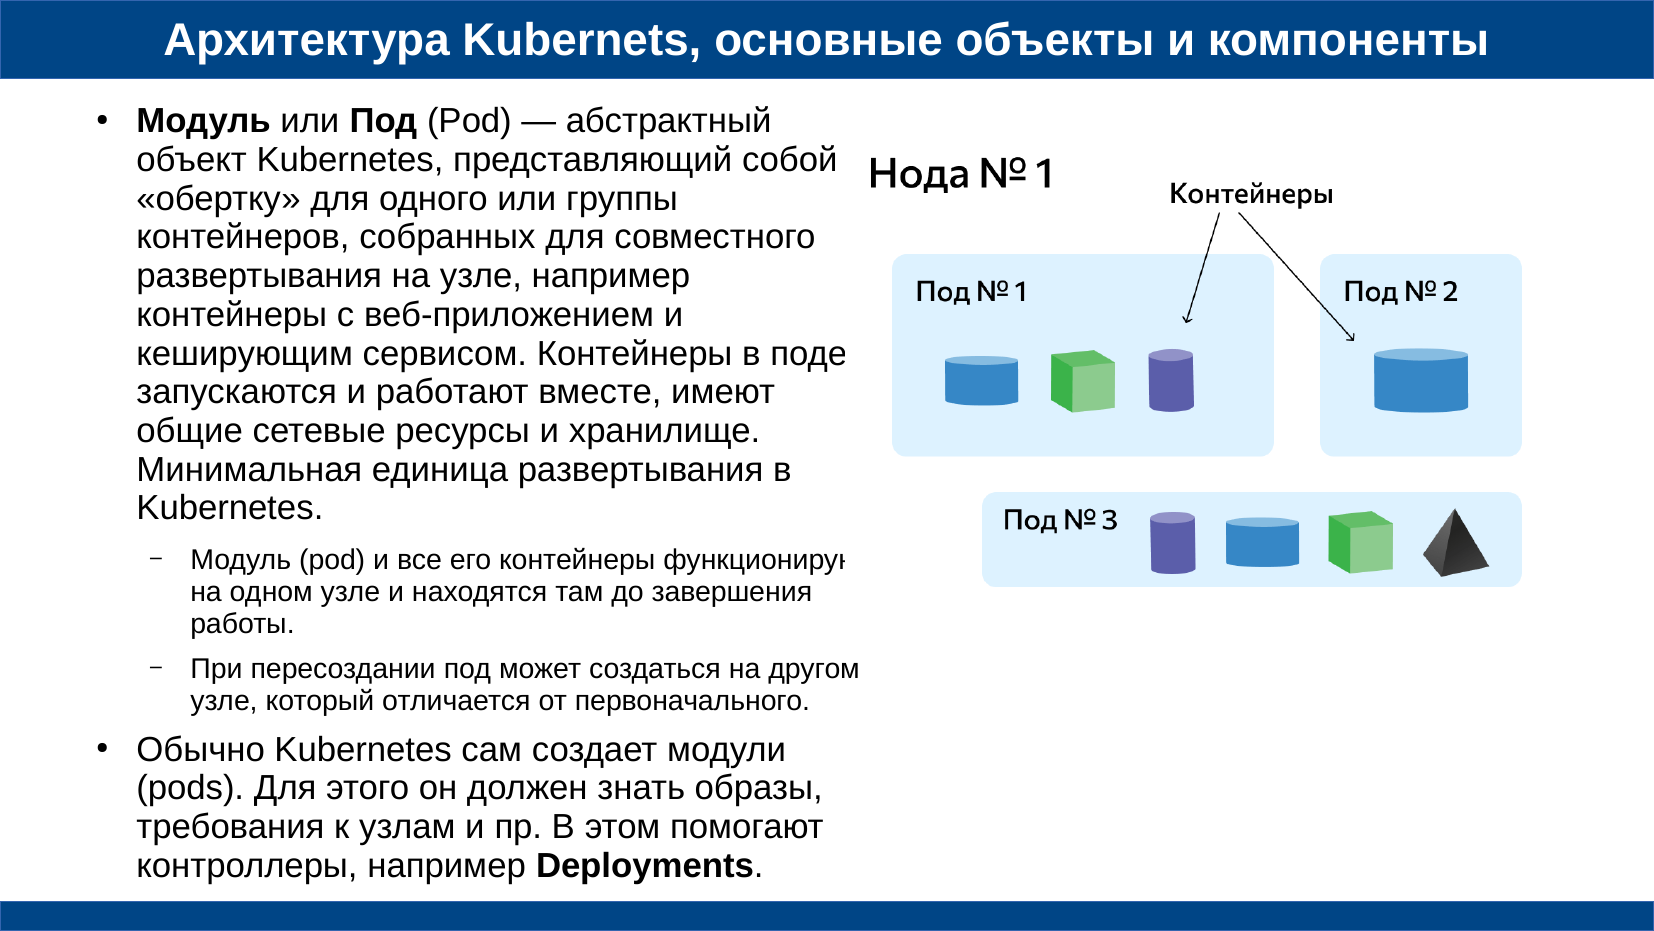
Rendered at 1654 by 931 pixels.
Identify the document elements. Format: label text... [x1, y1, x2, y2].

title Архитектура Kubernets, основные объекты и компоненты [0, 0, 1654, 79]
picture [845, 101, 1572, 641]
list Модуль или Под (Pod) — абстрактный объект Kubernetes, представляющий собой «обертку» для одного или группы контейнеров, собранных для совместного развертывания на узле, например контейнеры с веб-приложением и кеширующим сервисом. Контейнеры в поде запускаются и работают вместе, имеют общие сетевые ресурсы и хранилище. Минимальная единица развертывания в Kubernetes. Модуль (pod) и все его контейнеры функционируют на одном узле и находятся там до завершения работы. При пересоздании под может создаться на другом узле, который отличается от первоначального. Обычно Kubernetes сам создает модули (pods). Для этого он должен знать образы, требования к узлам и пр. В этом помогают контроллеры, например Deployments. [82, 101, 886, 901]
